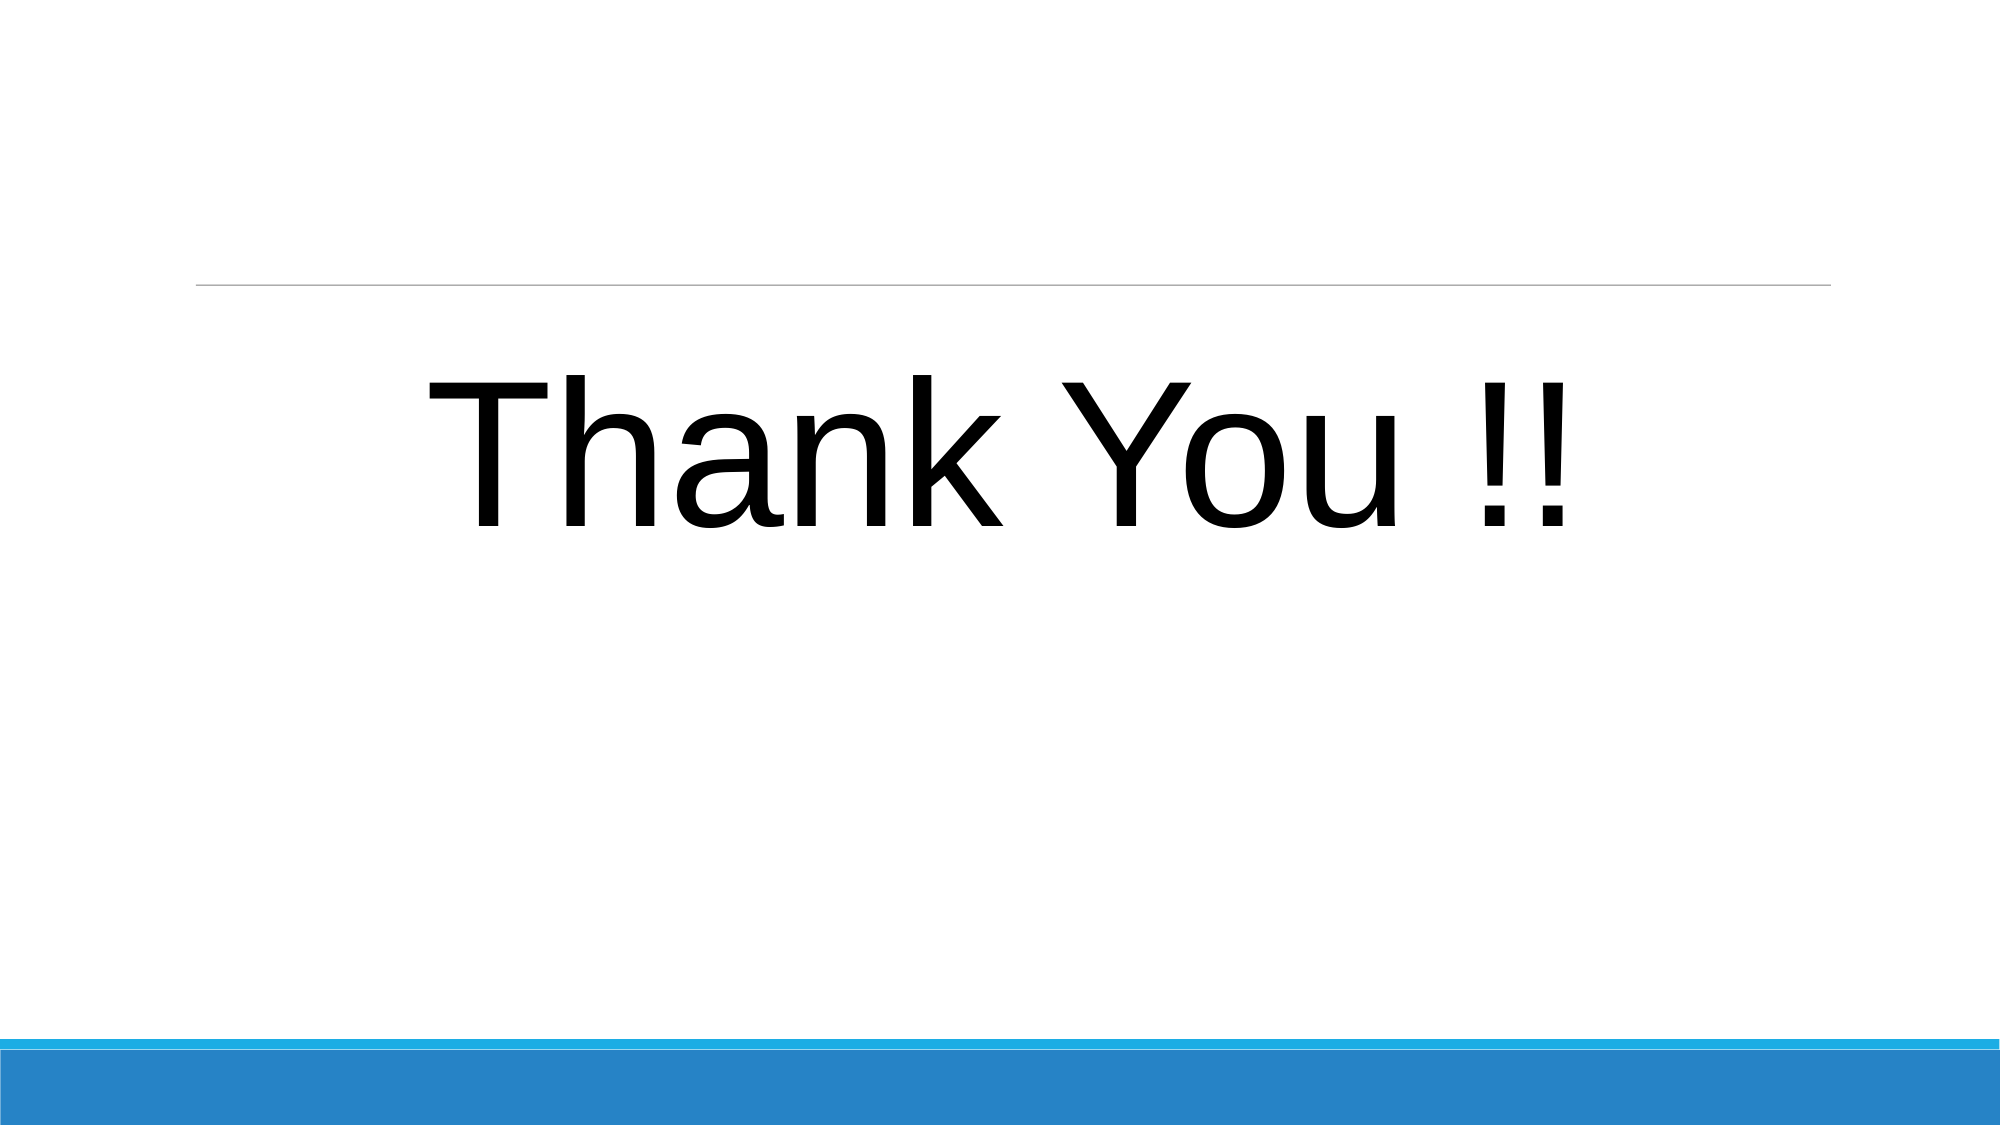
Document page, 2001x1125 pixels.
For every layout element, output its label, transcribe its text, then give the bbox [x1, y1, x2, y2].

text_box Thank You !! [212, 330, 1796, 579]
